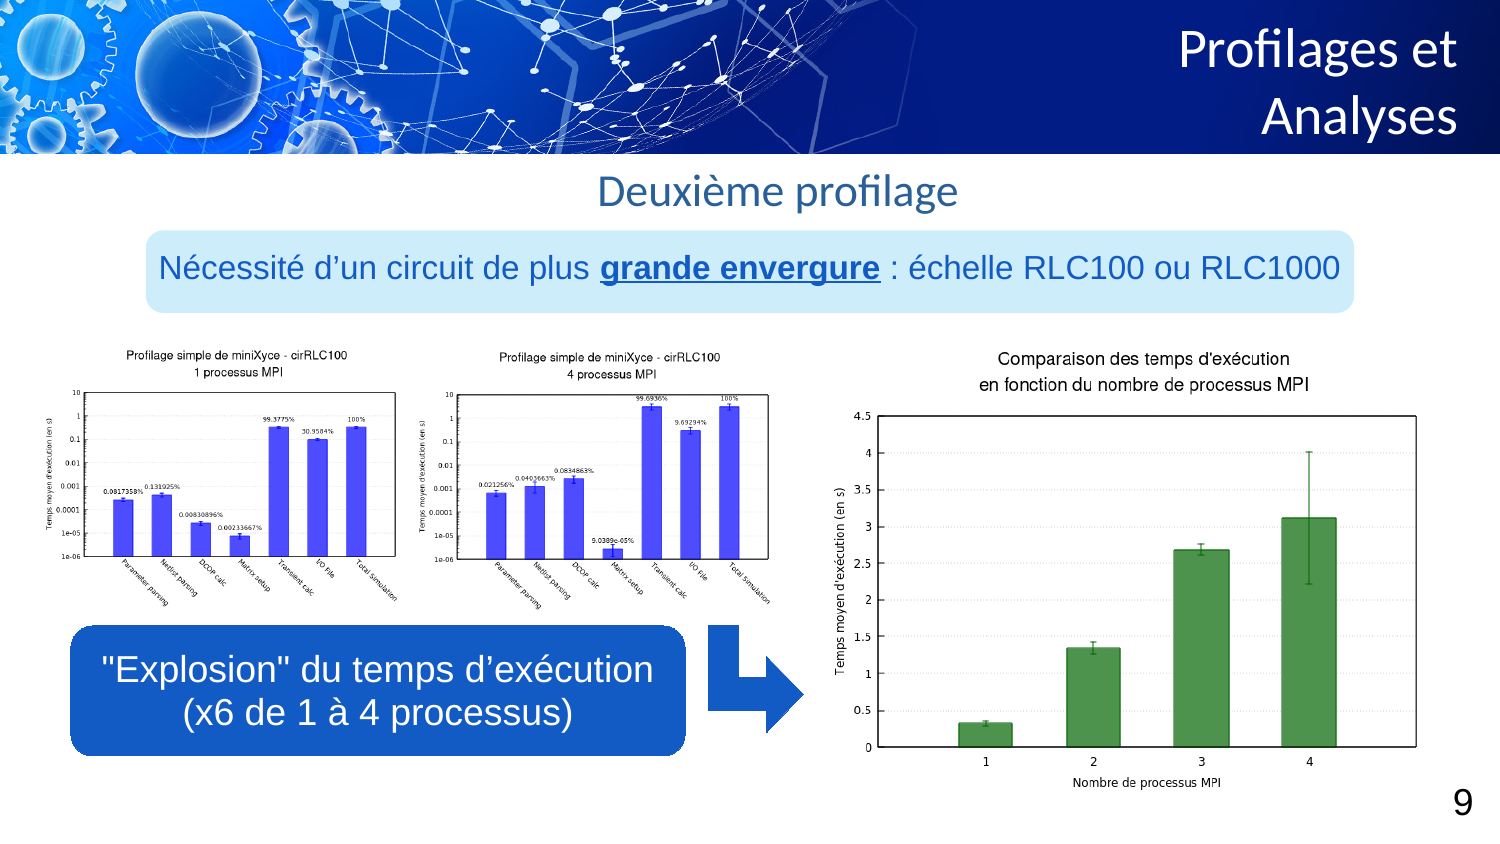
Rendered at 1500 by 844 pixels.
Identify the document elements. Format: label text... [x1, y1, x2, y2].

picture [0, 225, 1500, 844]
text_box <numéro> [1438, 773, 1500, 844]
picture [0, 0, 1500, 153]
text_box [708, 625, 804, 733]
text_box "Explosion" du temps d’exécution (x6 de 1 à 4 processus) [70, 625, 686, 756]
title Profilages et Analyses [118, 3, 1473, 153]
list Deuxième profilage [0, 153, 1500, 225]
text_box Nécessité d’un circuit de plus grande envergure : échelle RLC100 ou RLC1000 [82, 238, 1418, 294]
text_box [145, 294, 1355, 314]
text_box [149, 230, 1352, 238]
